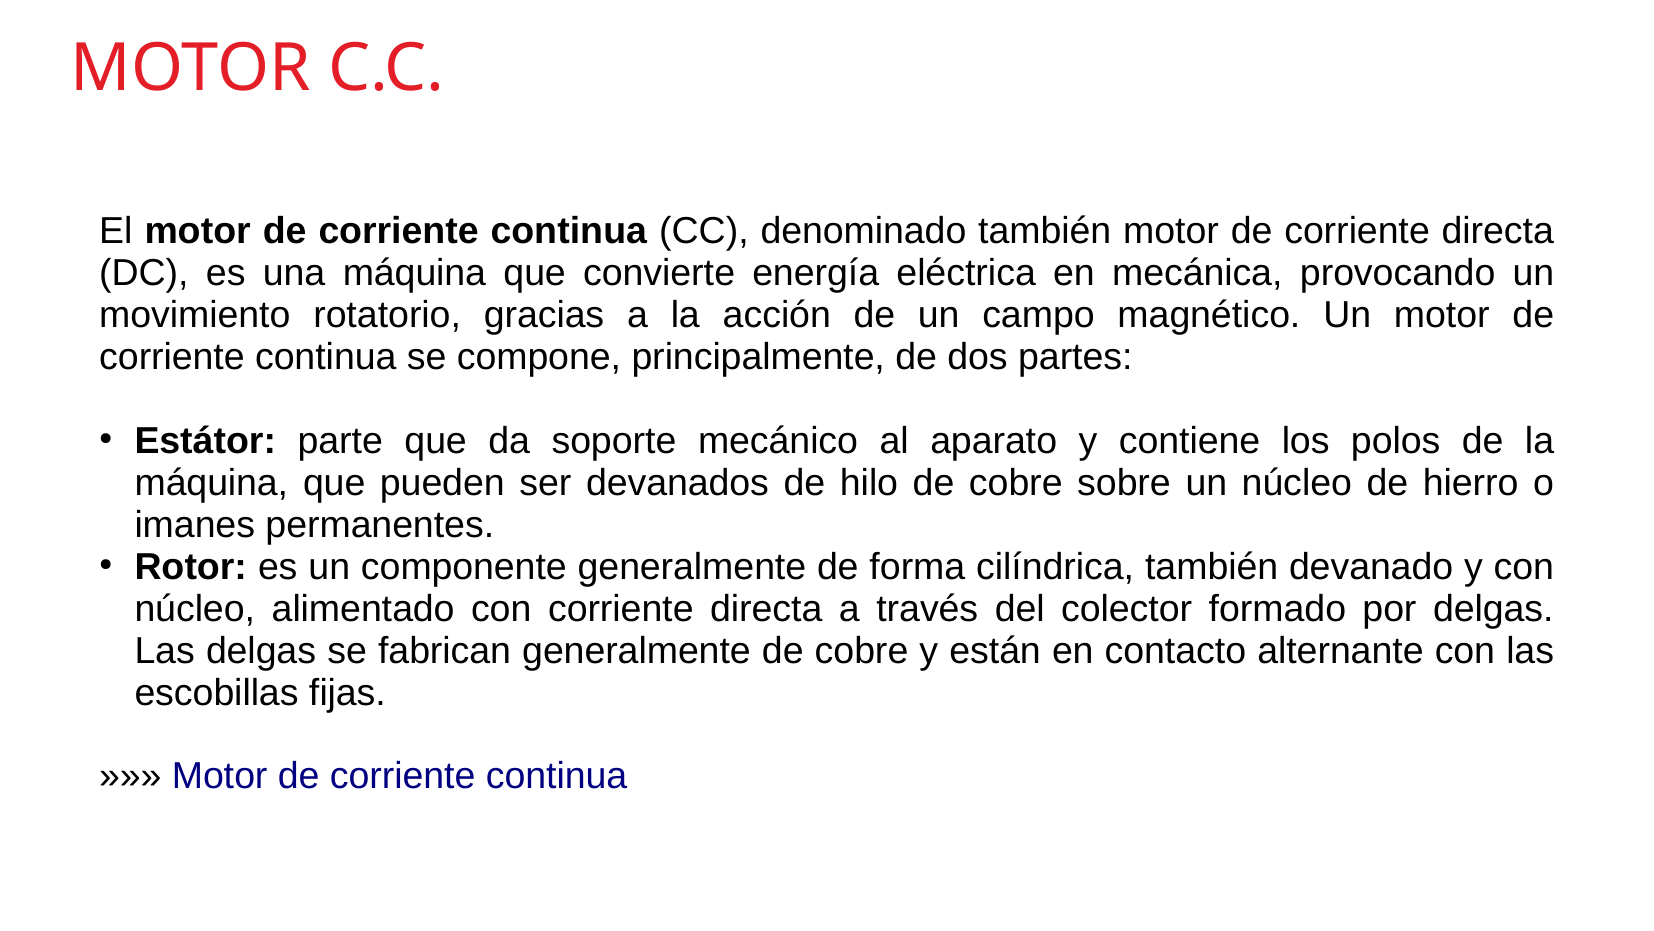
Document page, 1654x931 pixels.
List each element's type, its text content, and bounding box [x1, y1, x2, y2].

title MOTOR C.C. [70, 11, 1347, 118]
text_box El motor de corriente continua (CC), denominado también motor de corriente directa (DC), es una máquina que convierte energía eléctrica en mecánica, provocando un movimiento rotatorio, gracias a la acción de un campo magnético. Un motor de corriente continua se compone, principalmente, de dos partes: Estátor: parte que da soporte mecánico al aparato y contiene los polos de la máquina, que pueden ser devanados de hilo de cobre sobre un núcleo de hierro o imanes permanentes. Rotor: es un componente generalmente de forma cilíndrica, también devanado y con núcleo, alimentado con corriente directa a través del colector formado por delgas. Las delgas se fabrican generalmente de cobre y están en contacto alternante con las escobillas fijas. »»» Motor de corriente continua [84, 201, 1570, 805]
